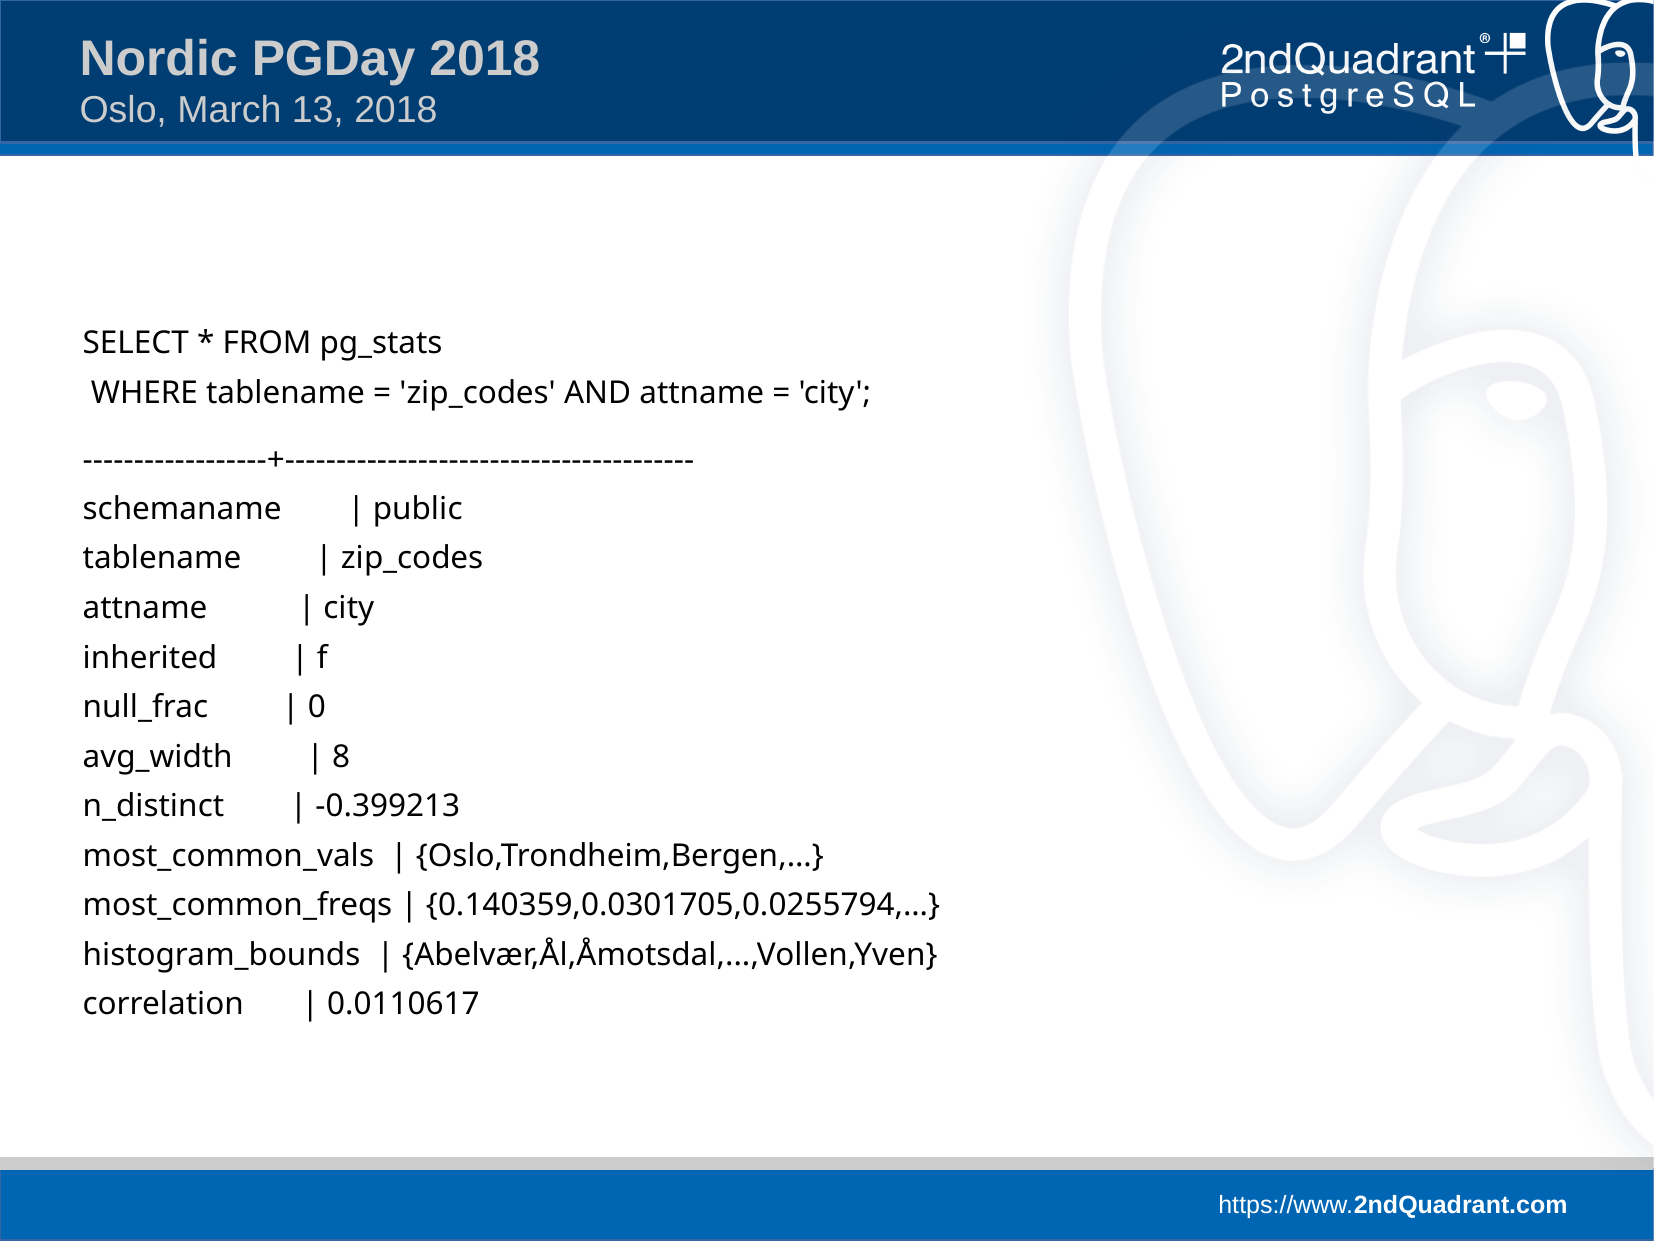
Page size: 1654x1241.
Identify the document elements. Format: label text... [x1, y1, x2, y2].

list SELECT * FROM pg_stats WHERE tablename = 'zip_codes' AND attname = 'city'; ------------------+---------------------------------------- schemaname | public tablename | zip_codes attname | city inherited | f null_frac | 0 avg_width | 8 n_distinct | -0.399213 most_common_vals | {Oslo,Trondheim,Bergen,…} most_common_freqs | {0.140359,0.0301705,0.0255794,…} histogram_bounds | {Abelvær,Ål,Åmotsdal,...,Vollen,Yven} correlation | 0.0110617 [82, 313, 1571, 1033]
picture [632, 0, 1654, 1241]
